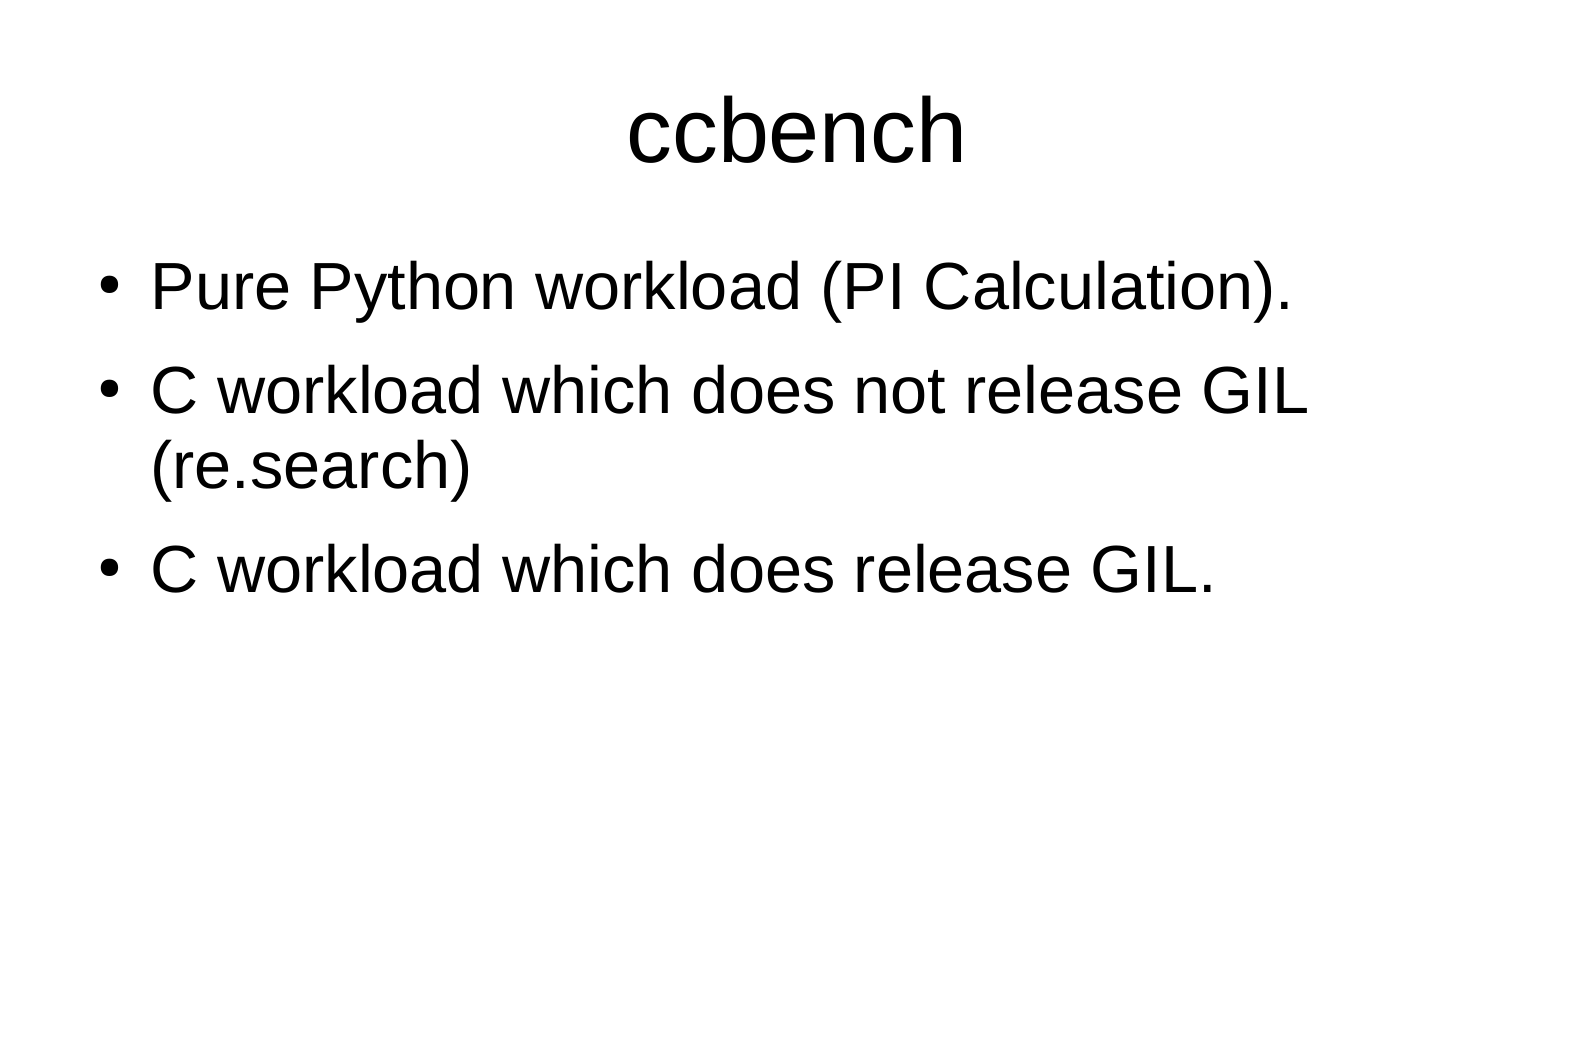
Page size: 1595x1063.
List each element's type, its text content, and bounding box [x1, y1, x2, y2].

title ccbench [79, 49, 1515, 213]
list Pure Python workload (PI Calculation). C workload which does not release GIL (re.search) C workload which does release GIL. [79, 248, 1515, 951]
